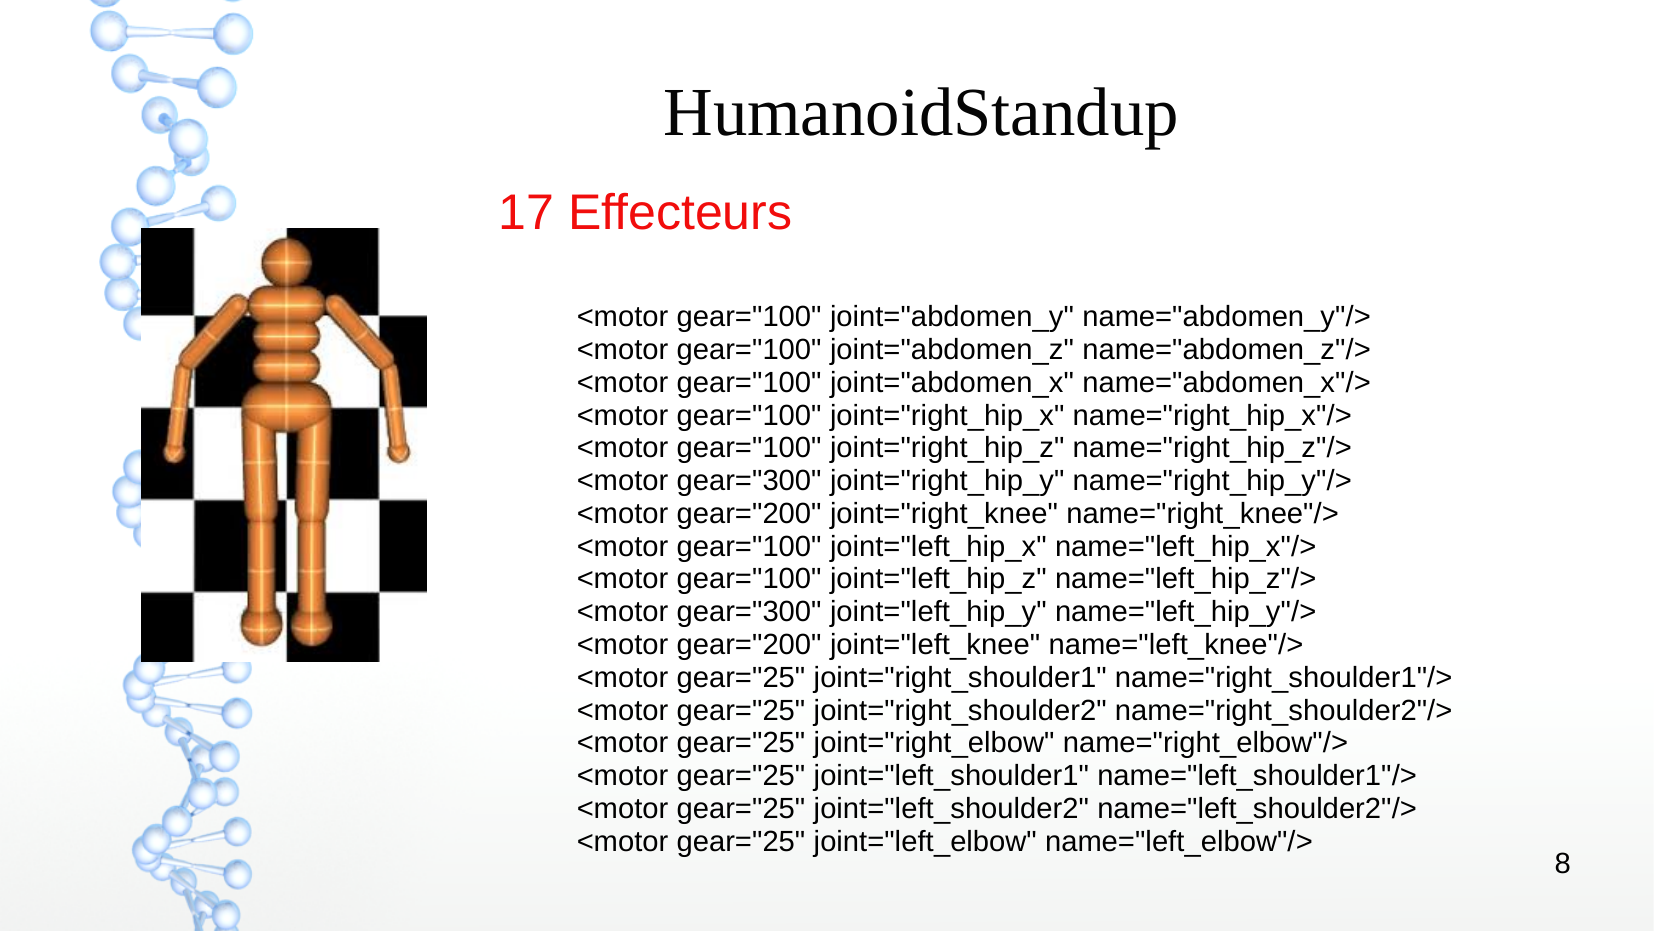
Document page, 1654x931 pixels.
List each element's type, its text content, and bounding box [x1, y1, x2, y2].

text_box 17 Effecteurs [484, 177, 1099, 260]
picture [0, 0, 1654, 931]
title HumanoidStandup [265, 35, 1595, 189]
text_box <motor gear="100" joint="abdomen_y" name="abdomen_y"/> <motor gear="100" joint="abdomen_z" name="abdomen_z"/> <motor gear="100" joint="abdomen_x" name="abdomen_x"/> <motor gear="100" joint="right_hip_x" name="right_hip_x"/> <motor gear="100" joint="right_hip_z" name="right_hip_z"/> <motor gear="300" joint="right_hip_y" name="right_hip_y"/> <motor gear="200" joint="right_knee" name="right_knee"/> <motor gear="100" joint="left_hip_x" name="left_hip_x"/> <motor gear="100" joint="left_hip_z" name="left_hip_z"/> <motor gear="300" joint="left_hip_y" name="left_hip_y"/> <motor gear="200" joint="left_knee" name="left_knee"/> <motor gear="25" joint="right_shoulder1" name="right_shoulder1"/> <motor gear="25" joint="right_shoulder2" name="right_shoulder2"/> <motor gear="25" joint="right_elbow" name="right_elbow"/> <motor gear="25" joint="left_shoulder1" name="left_shoulder1"/> <motor gear="25" joint="left_shoulder2" name="left_shoulder2"/> <motor gear="25" joint="left_elbow" name="left_elbow"/> [496, 292, 1548, 898]
